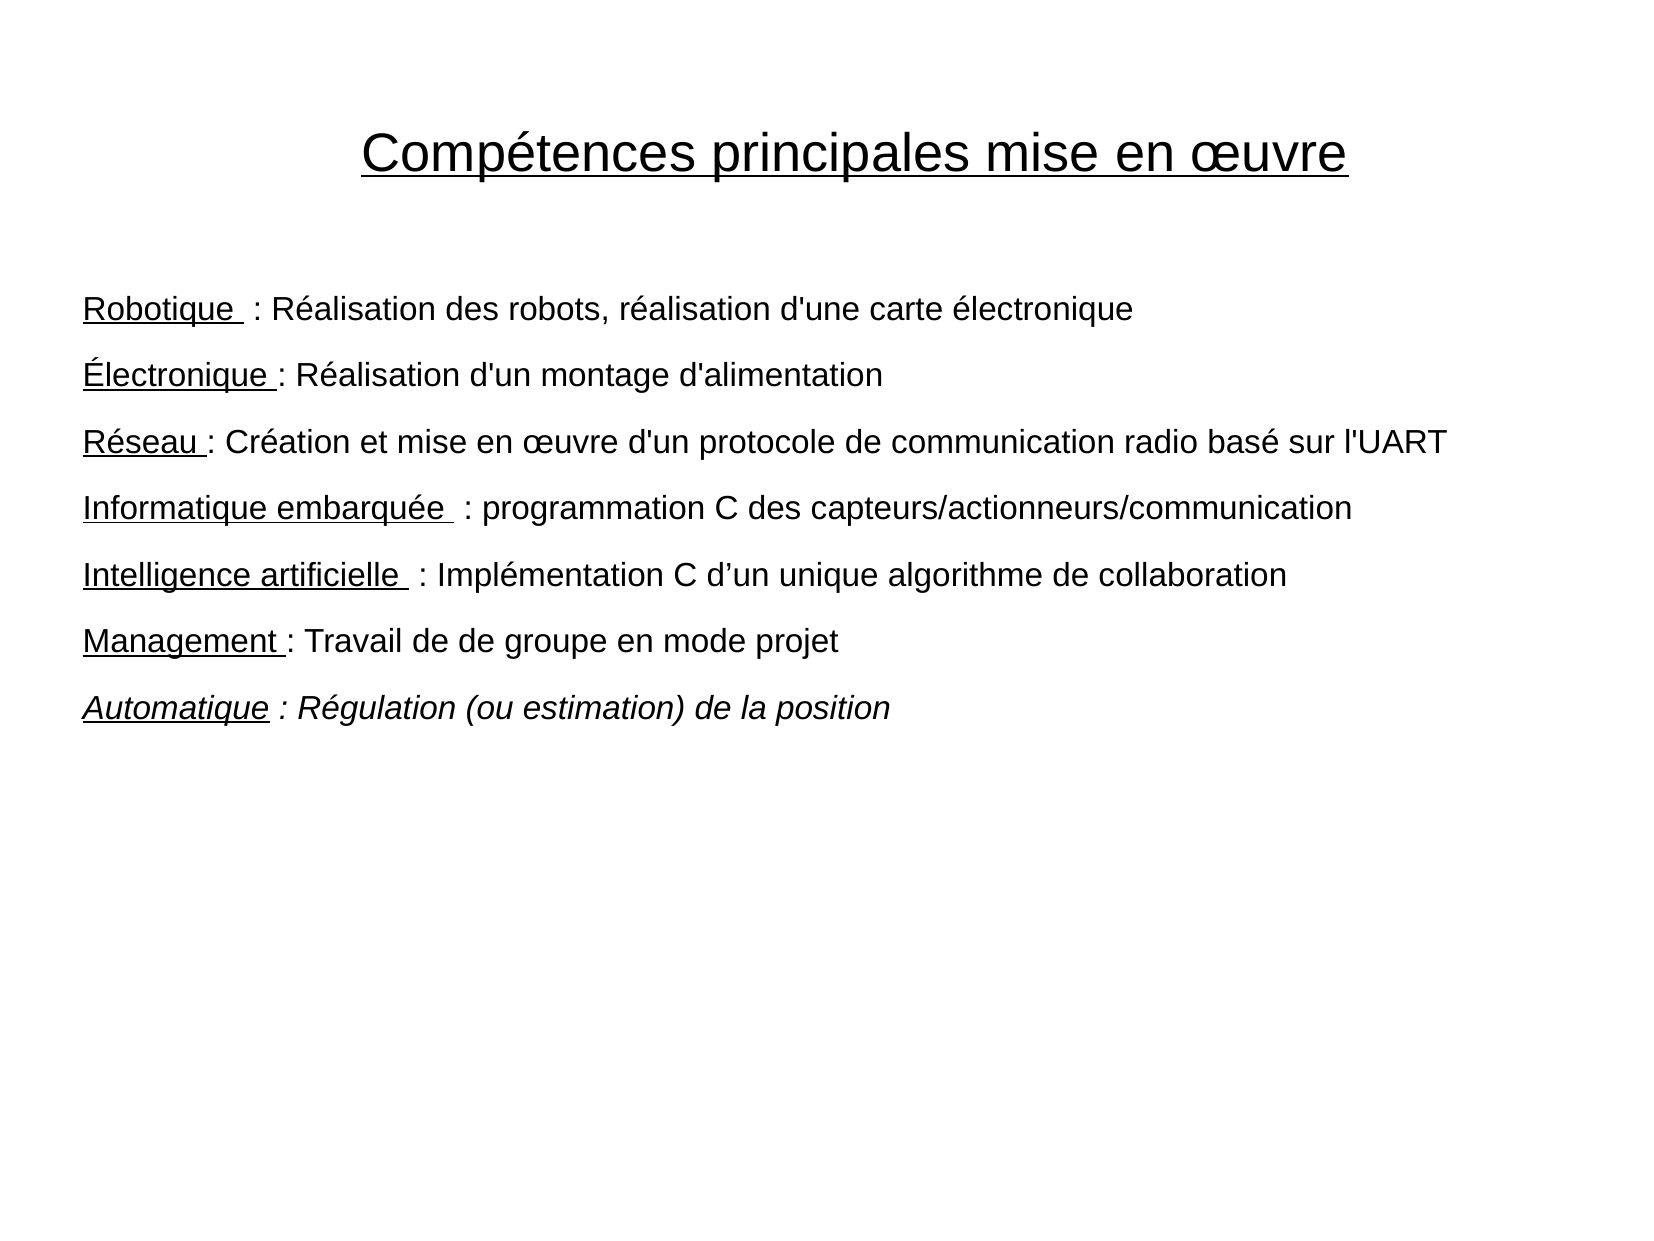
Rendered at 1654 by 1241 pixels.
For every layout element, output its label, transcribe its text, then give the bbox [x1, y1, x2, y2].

title Compétences principales mise en œuvre [82, 49, 1571, 257]
list Robotique : Réalisation des robots, réalisation d'une carte électronique Électronique : Réalisation d'un montage d'alimentation Réseau : Création et mise en œuvre d'un protocole de communication radio basé sur l'UART Informatique embarquée : programmation C des capteurs/actionneurs/communication Intelligence artificielle : Implémentation C d’un unique algorithme de collaboration Management : Travail de de groupe en mode projet Automatique : Régulation (ou estimation) de la position [82, 290, 1571, 1109]
